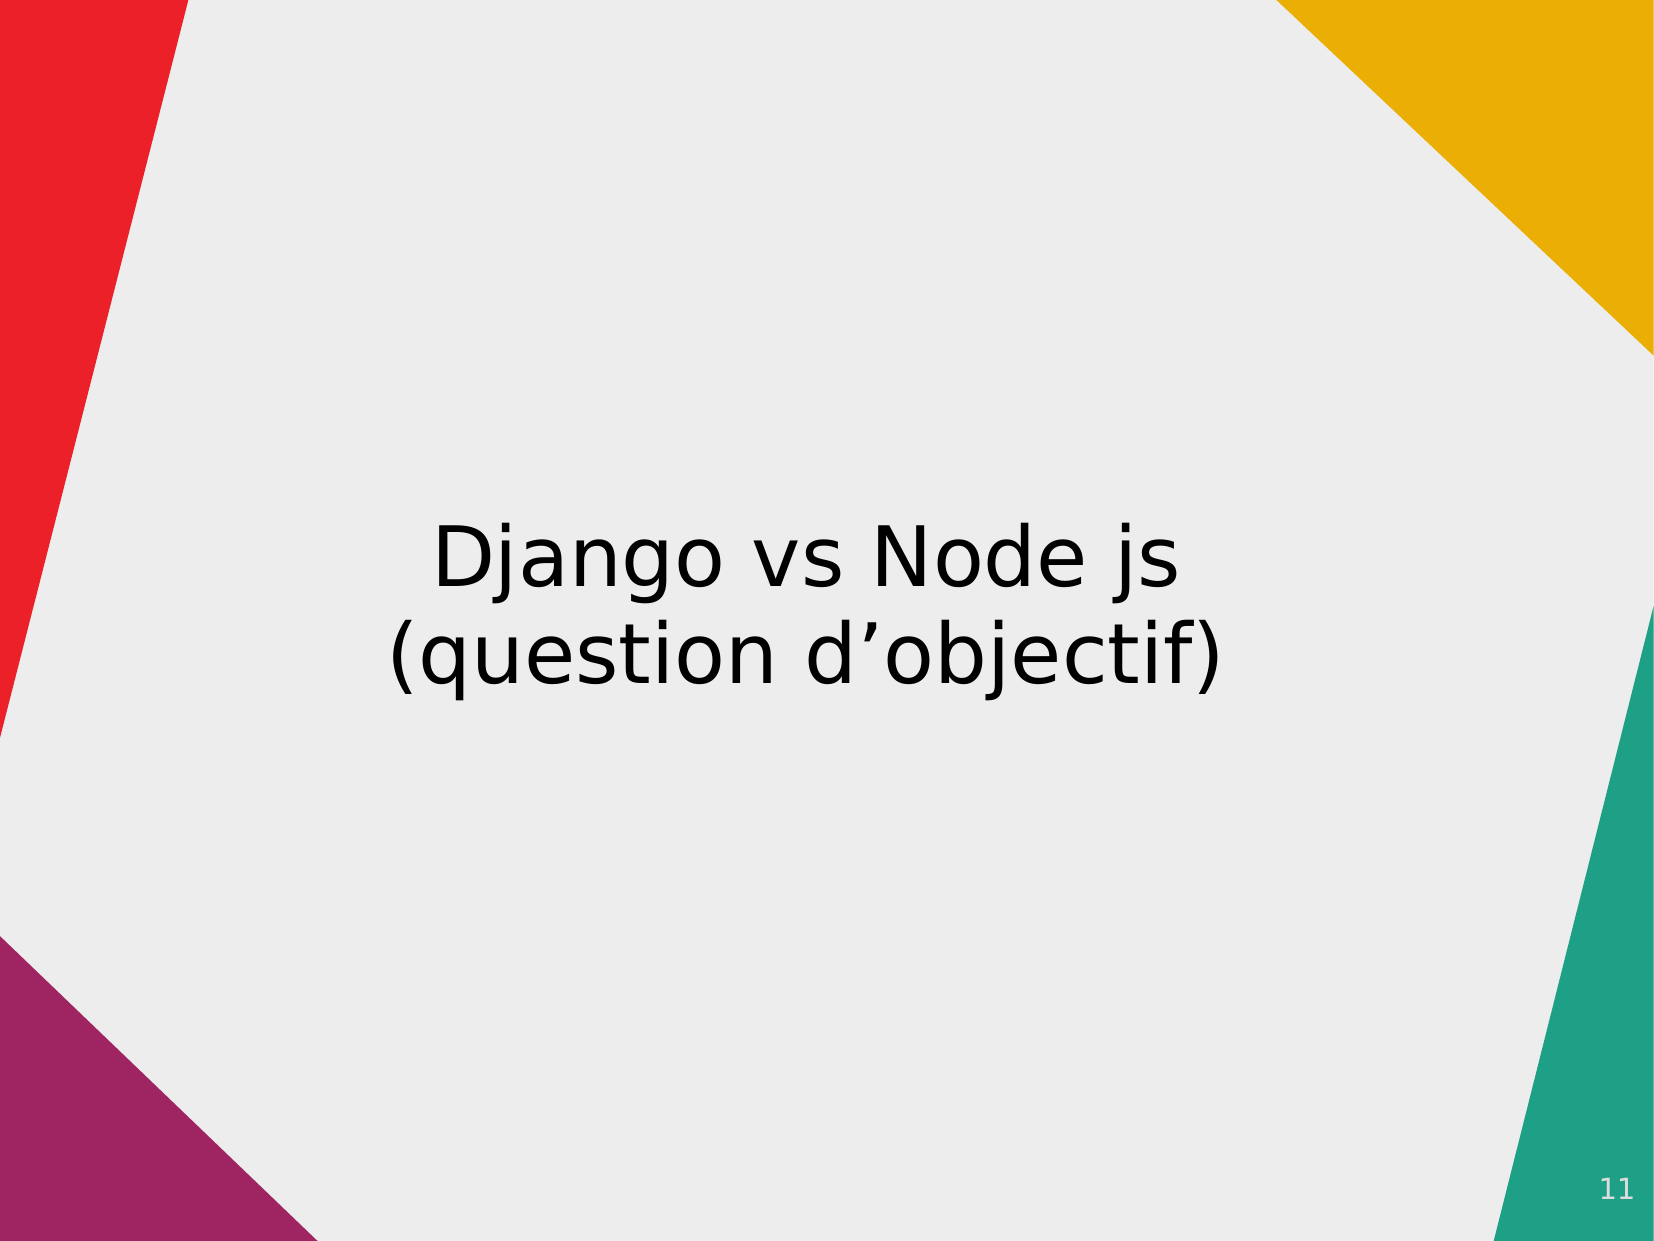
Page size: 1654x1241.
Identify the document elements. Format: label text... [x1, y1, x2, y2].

title Django vs Node js (question d’objectif) [94, 507, 1519, 705]
